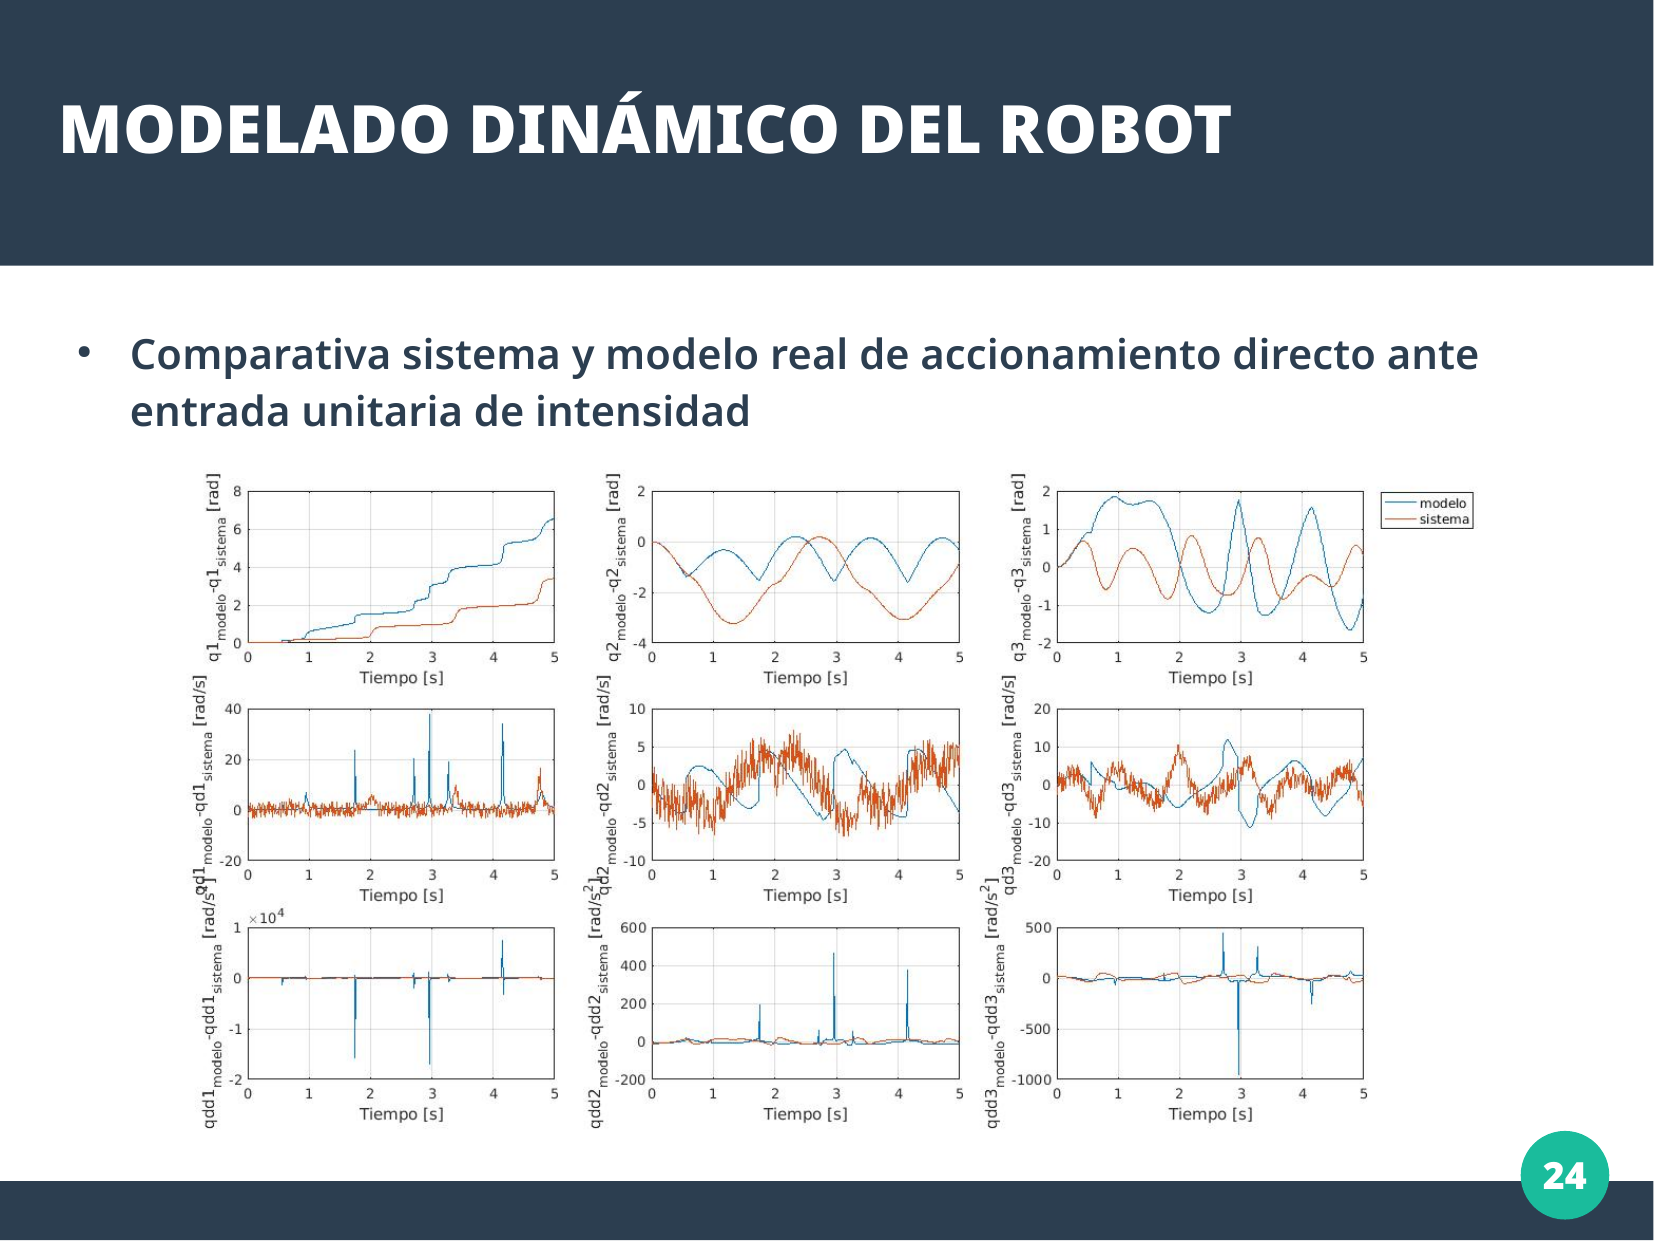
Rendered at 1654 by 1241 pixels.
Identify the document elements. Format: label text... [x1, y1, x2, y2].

title MODELADO DINÁMICO DEL ROBOT [59, 49, 1595, 207]
list Comparativa sistema y modelo real de accionamiento directo ante entrada unitaria de intensidad [59, 324, 1595, 1152]
picture [60, 436, 1501, 1164]
